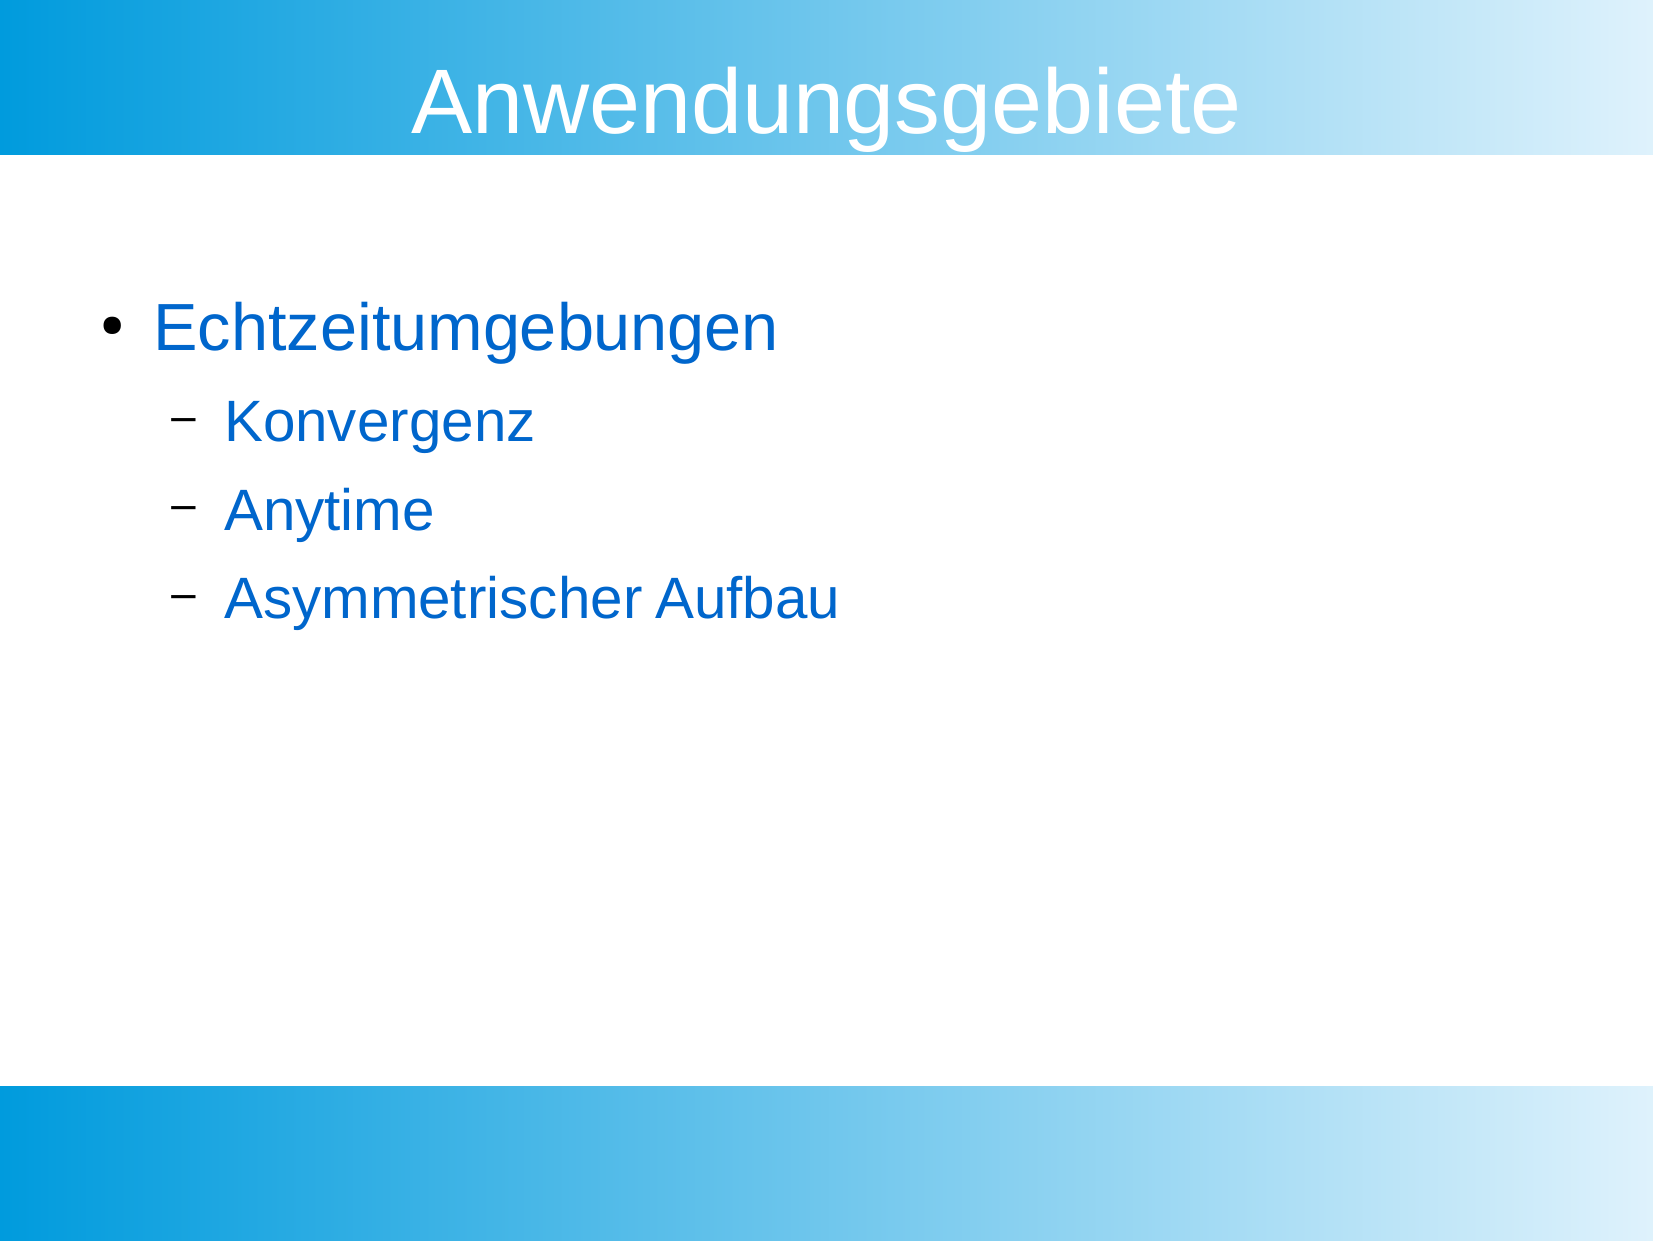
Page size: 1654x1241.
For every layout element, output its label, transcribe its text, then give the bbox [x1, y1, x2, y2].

title Anwendungsgebiete [82, 49, 1571, 155]
list Echtzeitumgebungen Konvergenz Anytime Asymmetrischer Aufbau [82, 290, 1571, 1010]
